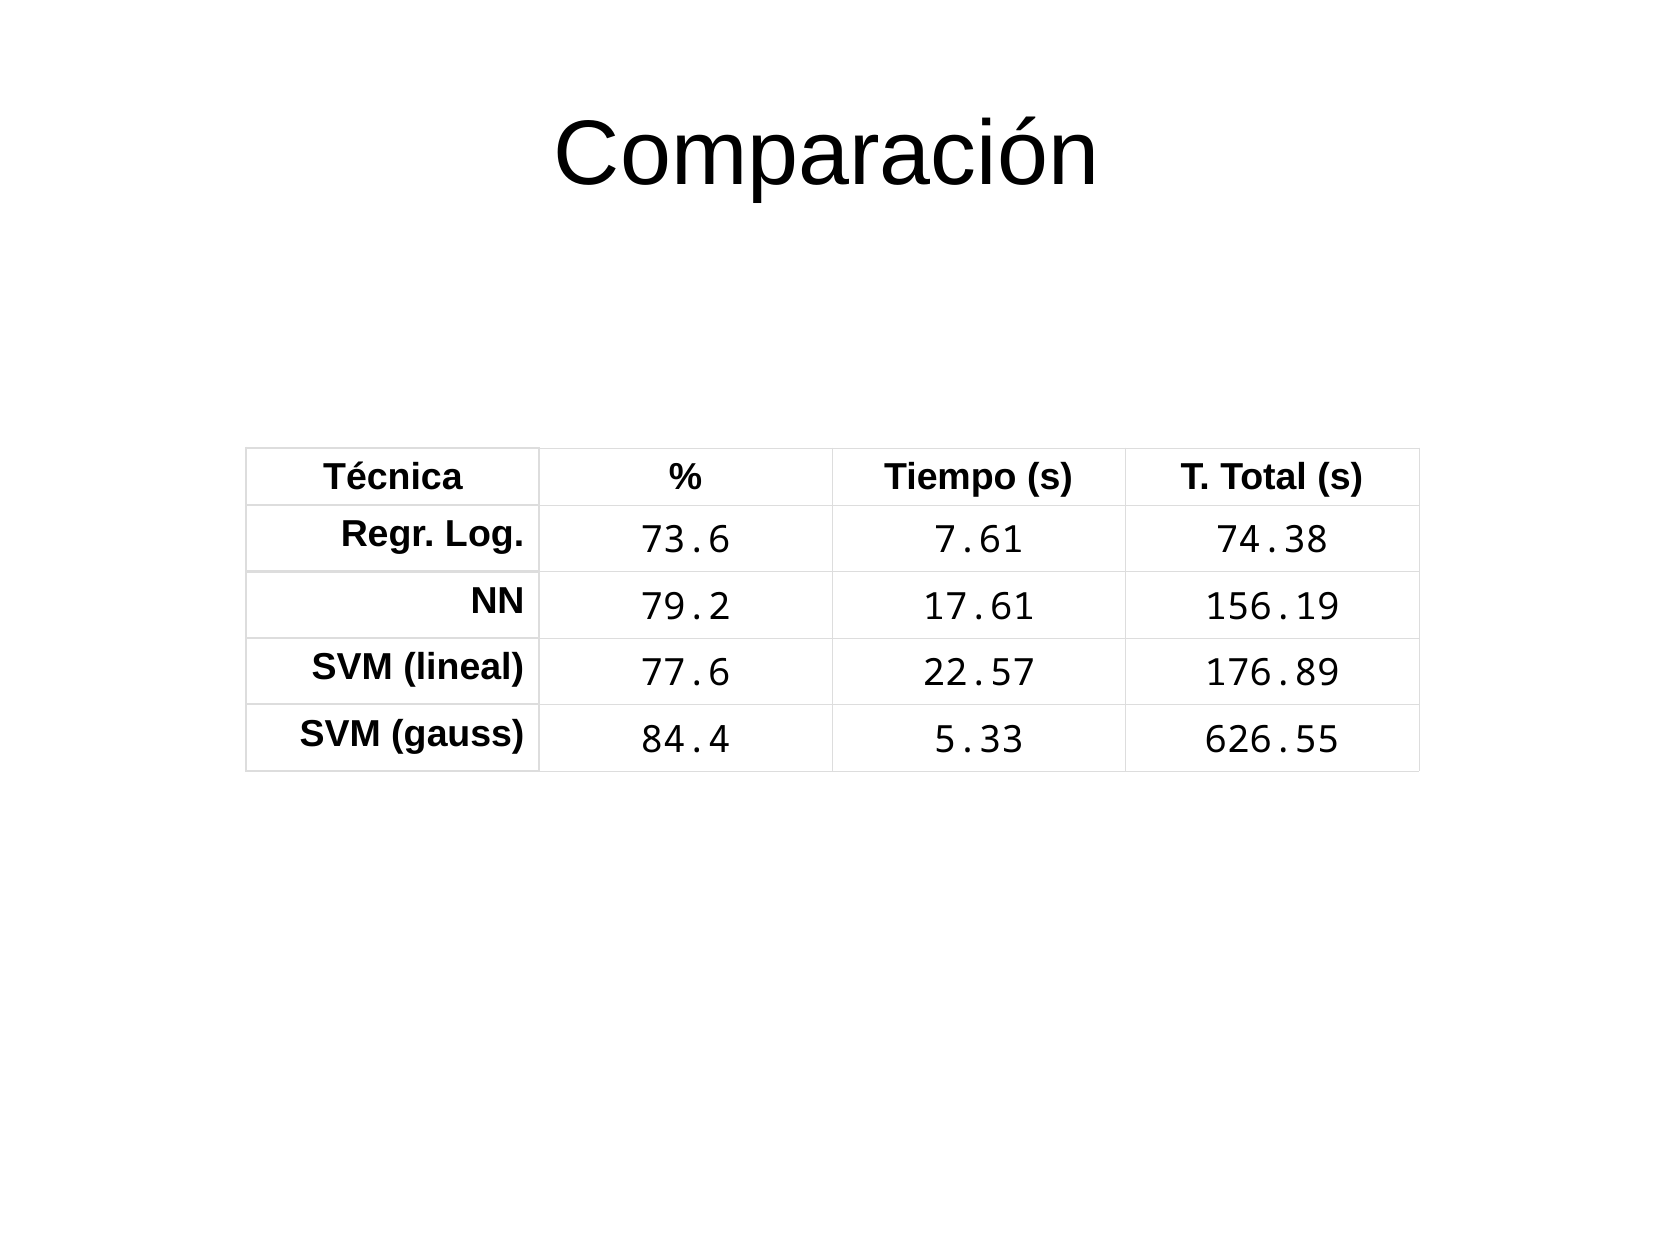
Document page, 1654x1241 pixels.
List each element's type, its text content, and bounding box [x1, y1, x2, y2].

table_cell 74.38 [1126, 506, 1419, 571]
table_cell SVM (lineal) [247, 639, 538, 703]
table_cell SVM (gauss) [247, 705, 538, 770]
table_header % [540, 449, 832, 505]
table_cell 73.6 [540, 506, 832, 571]
table_cell 156.19 [1126, 572, 1419, 638]
title Comparación [82, 49, 1571, 257]
table_cell 626.55 [1126, 705, 1419, 771]
table_header Tiempo (s) [833, 449, 1125, 505]
table_cell 17.61 [833, 572, 1125, 638]
table_header T. Total (s) [1126, 449, 1419, 505]
table_cell 77.6 [540, 639, 832, 704]
table_cell 7.61 [833, 506, 1125, 571]
table_cell 5.33 [833, 705, 1125, 771]
table_cell 176.89 [1126, 639, 1419, 704]
table_cell 79.2 [540, 572, 832, 638]
table_header Técnica [247, 449, 538, 504]
table_cell 22.57 [833, 639, 1125, 704]
table_cell 84.4 [540, 705, 832, 771]
table_cell Regr. Log. [247, 506, 538, 570]
table_cell NN [247, 573, 538, 637]
